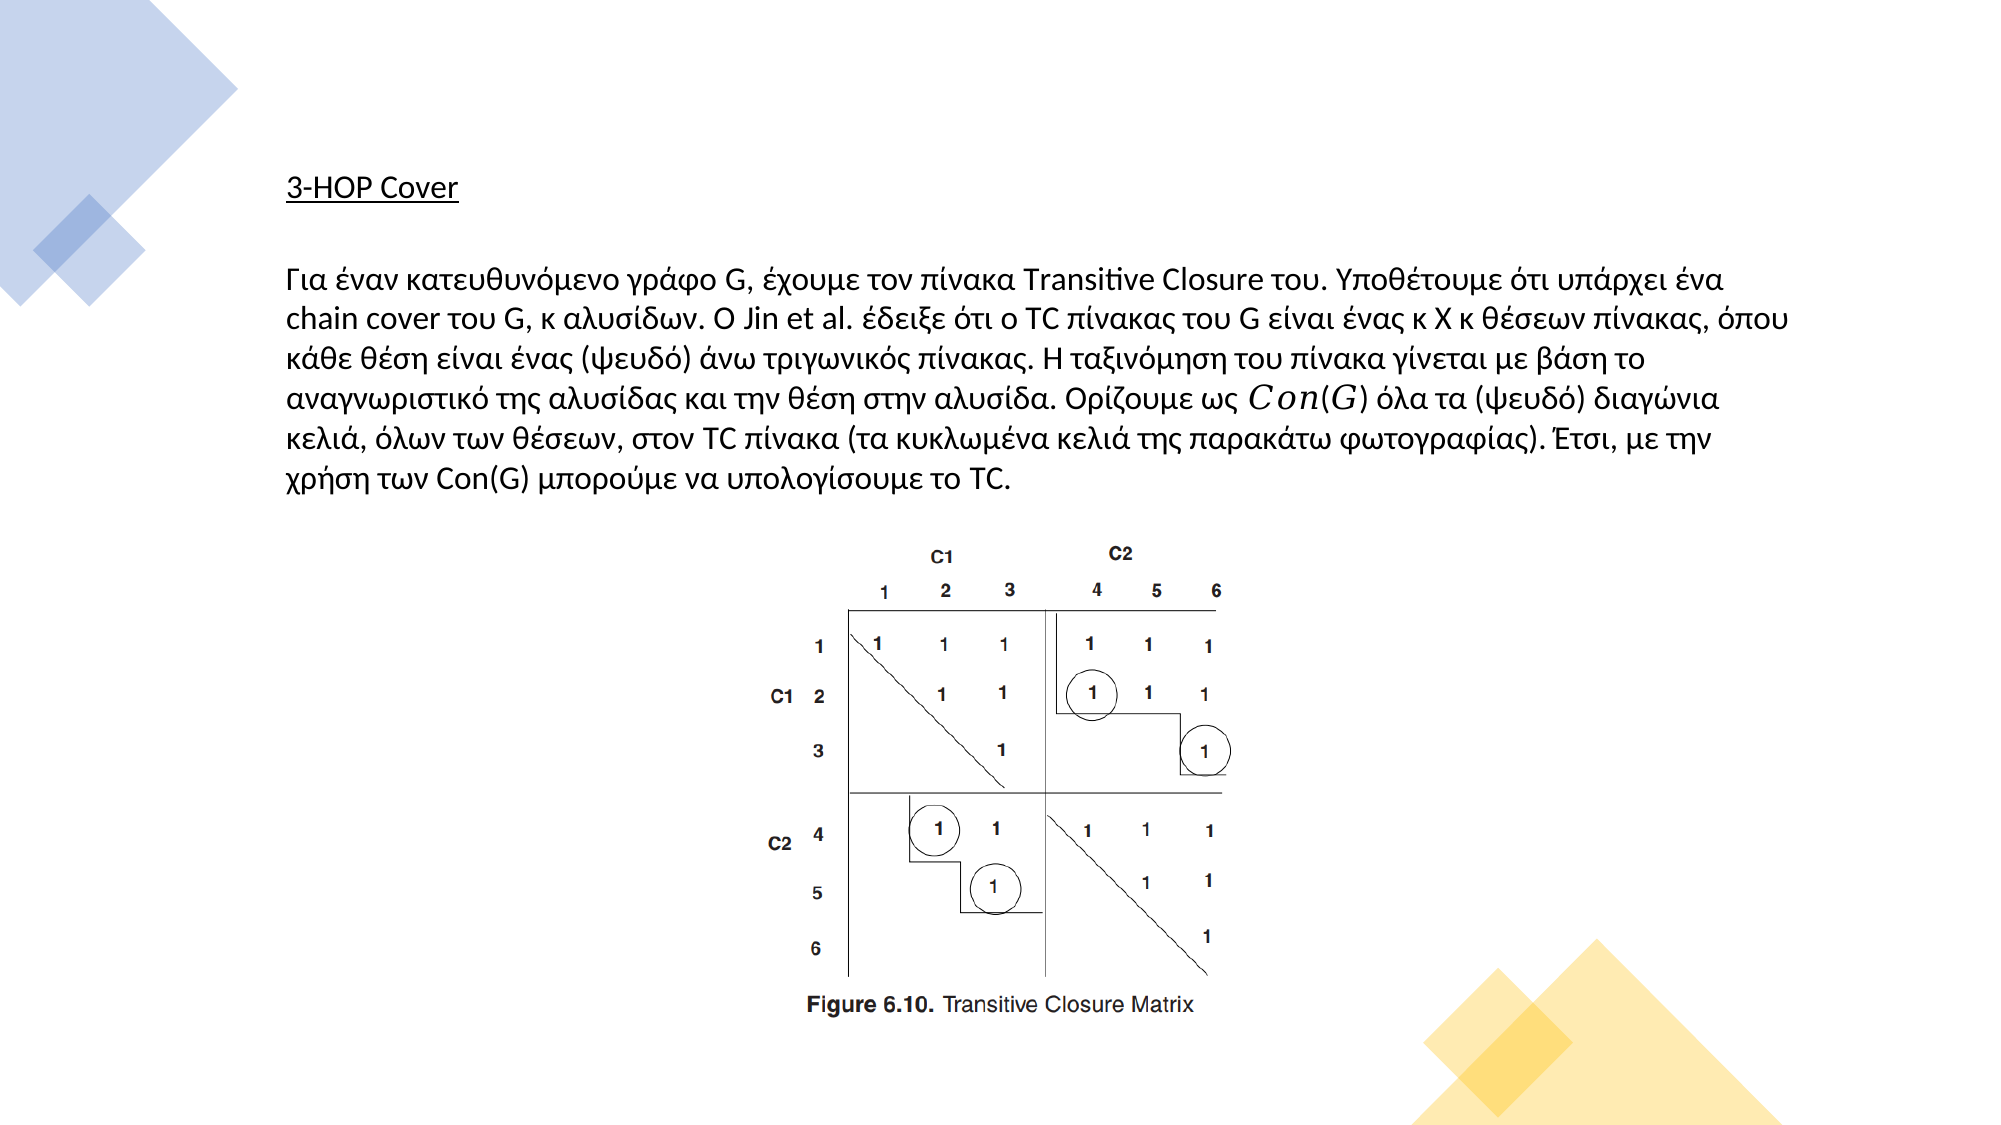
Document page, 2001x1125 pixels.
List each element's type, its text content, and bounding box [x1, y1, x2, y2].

text_box Για έναν κατευθυνόμενο γράφο G, έχουμε τον πίνακα Transitive Closure του. Υποθέτουμε ότι υπάρχει ένα chain cover του G, κ αλυσίδων. Ο Jin et al. έδειξε ότι o TC πίνακας του G είναι ένας κ Χ κ θέσεων πίνακας, όπου κάθε θέση είναι ένας (ψευδό) άνω τριγωνικός πίνακας. Η ταξινόμηση του πίνακα γίνεται με βάση το αναγνωριστικό της αλυσίδας και την θέση στην αλυσίδα. Ορίζουμε ως 𝐶𝑜𝑛(𝐺) όλα τα (ψευδό) διαγώνια κελιά, όλων των θέσεων, στον TC πίνακα (τα κυκλωμένα κελιά της παρακάτω φωτογραφίας). Έτσι, με την χρήση των Con(G) μπορούμε να υπολογίσουμε το TC. [271, 249, 1819, 507]
picture [763, 542, 1237, 1019]
text_box 3-HOP Cover [271, 157, 1272, 213]
text_box [0, 0, 2000, 1125]
